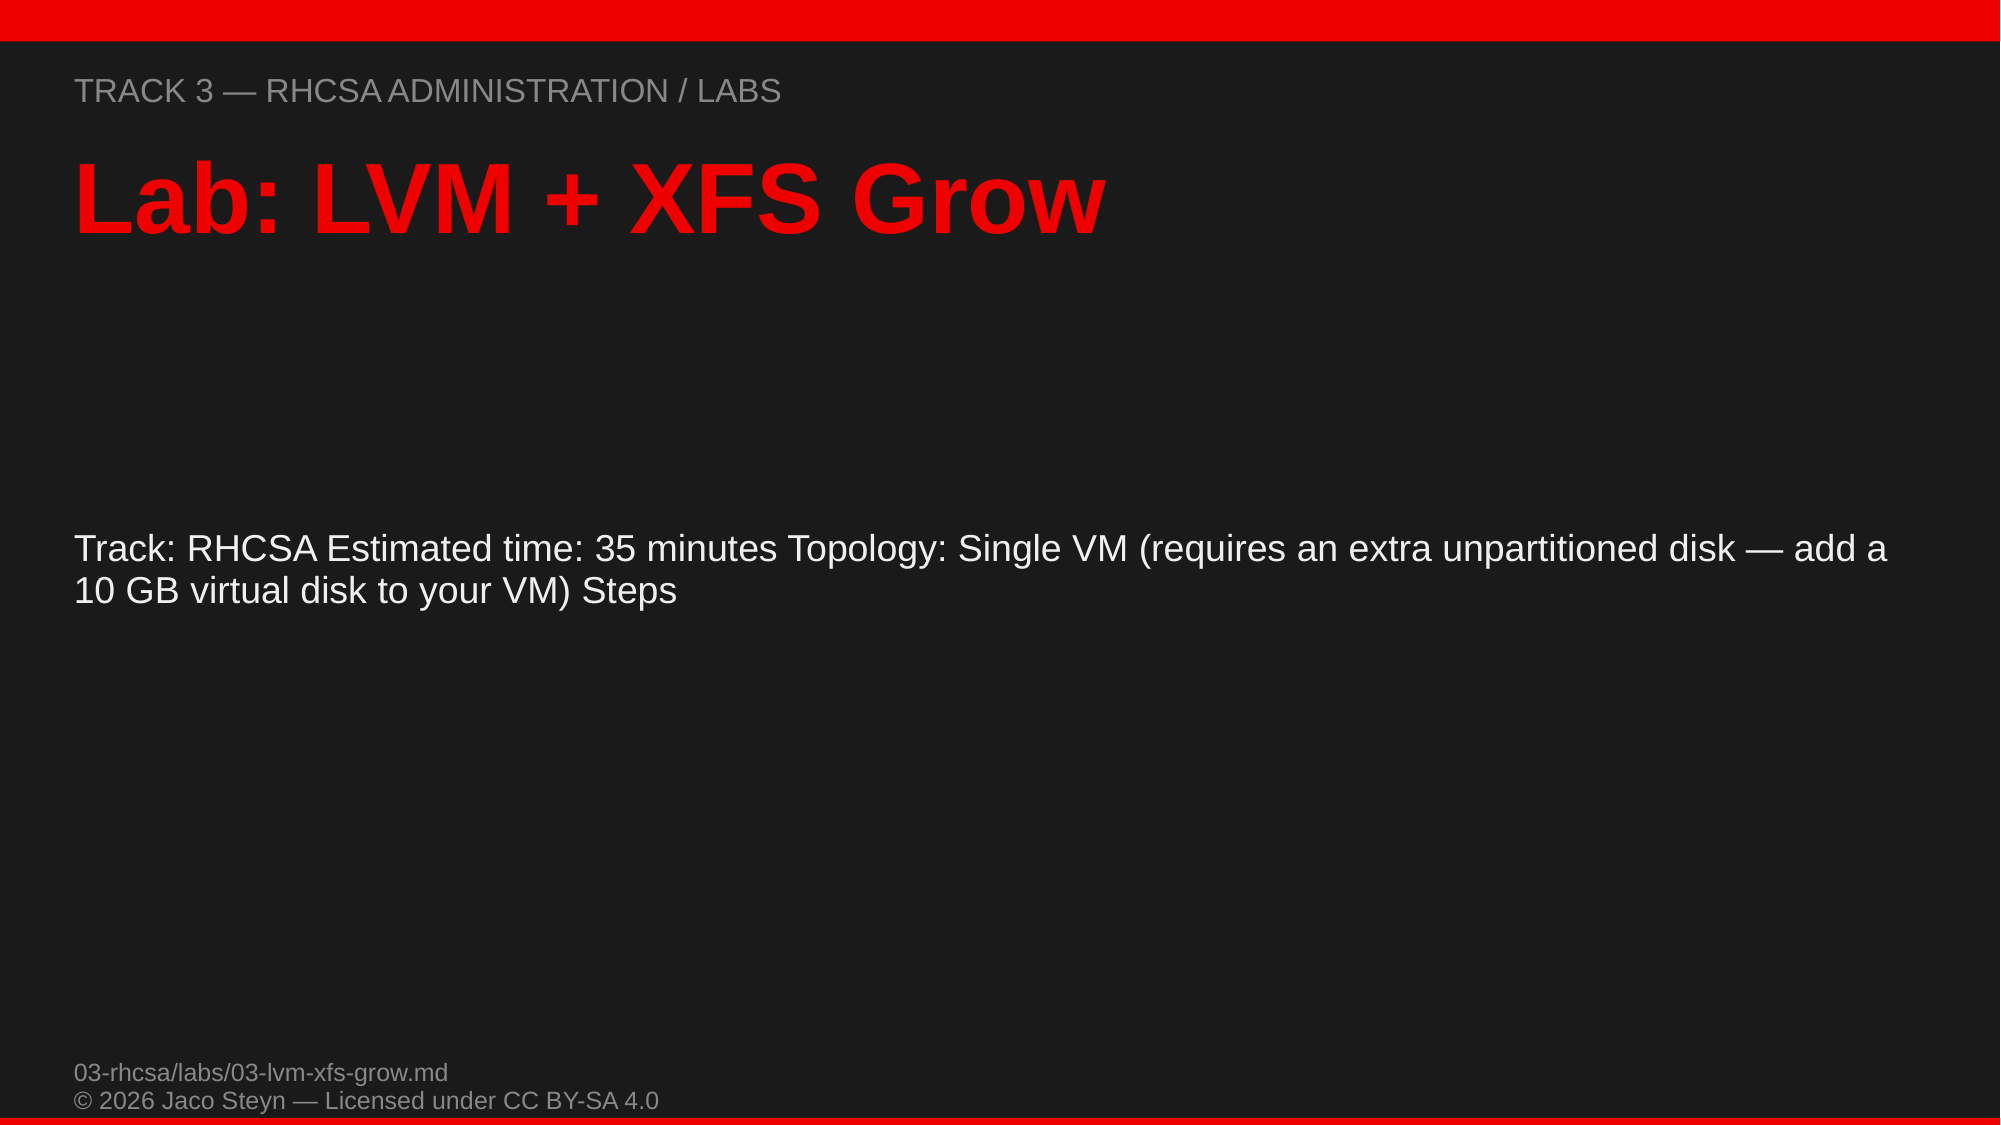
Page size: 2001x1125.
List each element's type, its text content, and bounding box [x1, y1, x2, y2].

text_box [0, 1117, 2001, 1125]
text_box [0, 0, 2001, 42]
text_box 03-rhcsa/labs/03-lvm-xfs-grow.md © 2026 Jaco Steyn — Licensed under CC BY-SA 4.0 [59, 1051, 1942, 1111]
text_box Lab: LVM + XFS Grow [59, 135, 1942, 461]
text_box TRACK 3 — RHCSA ADMINISTRATION / LABS [59, 64, 1942, 119]
text_box Track: RHCSA Estimated time: 35 minutes Topology: Single VM (requires an extra unpartitioned disk — add a 10 GB virtual disk to your VM) Steps [59, 519, 1942, 727]
